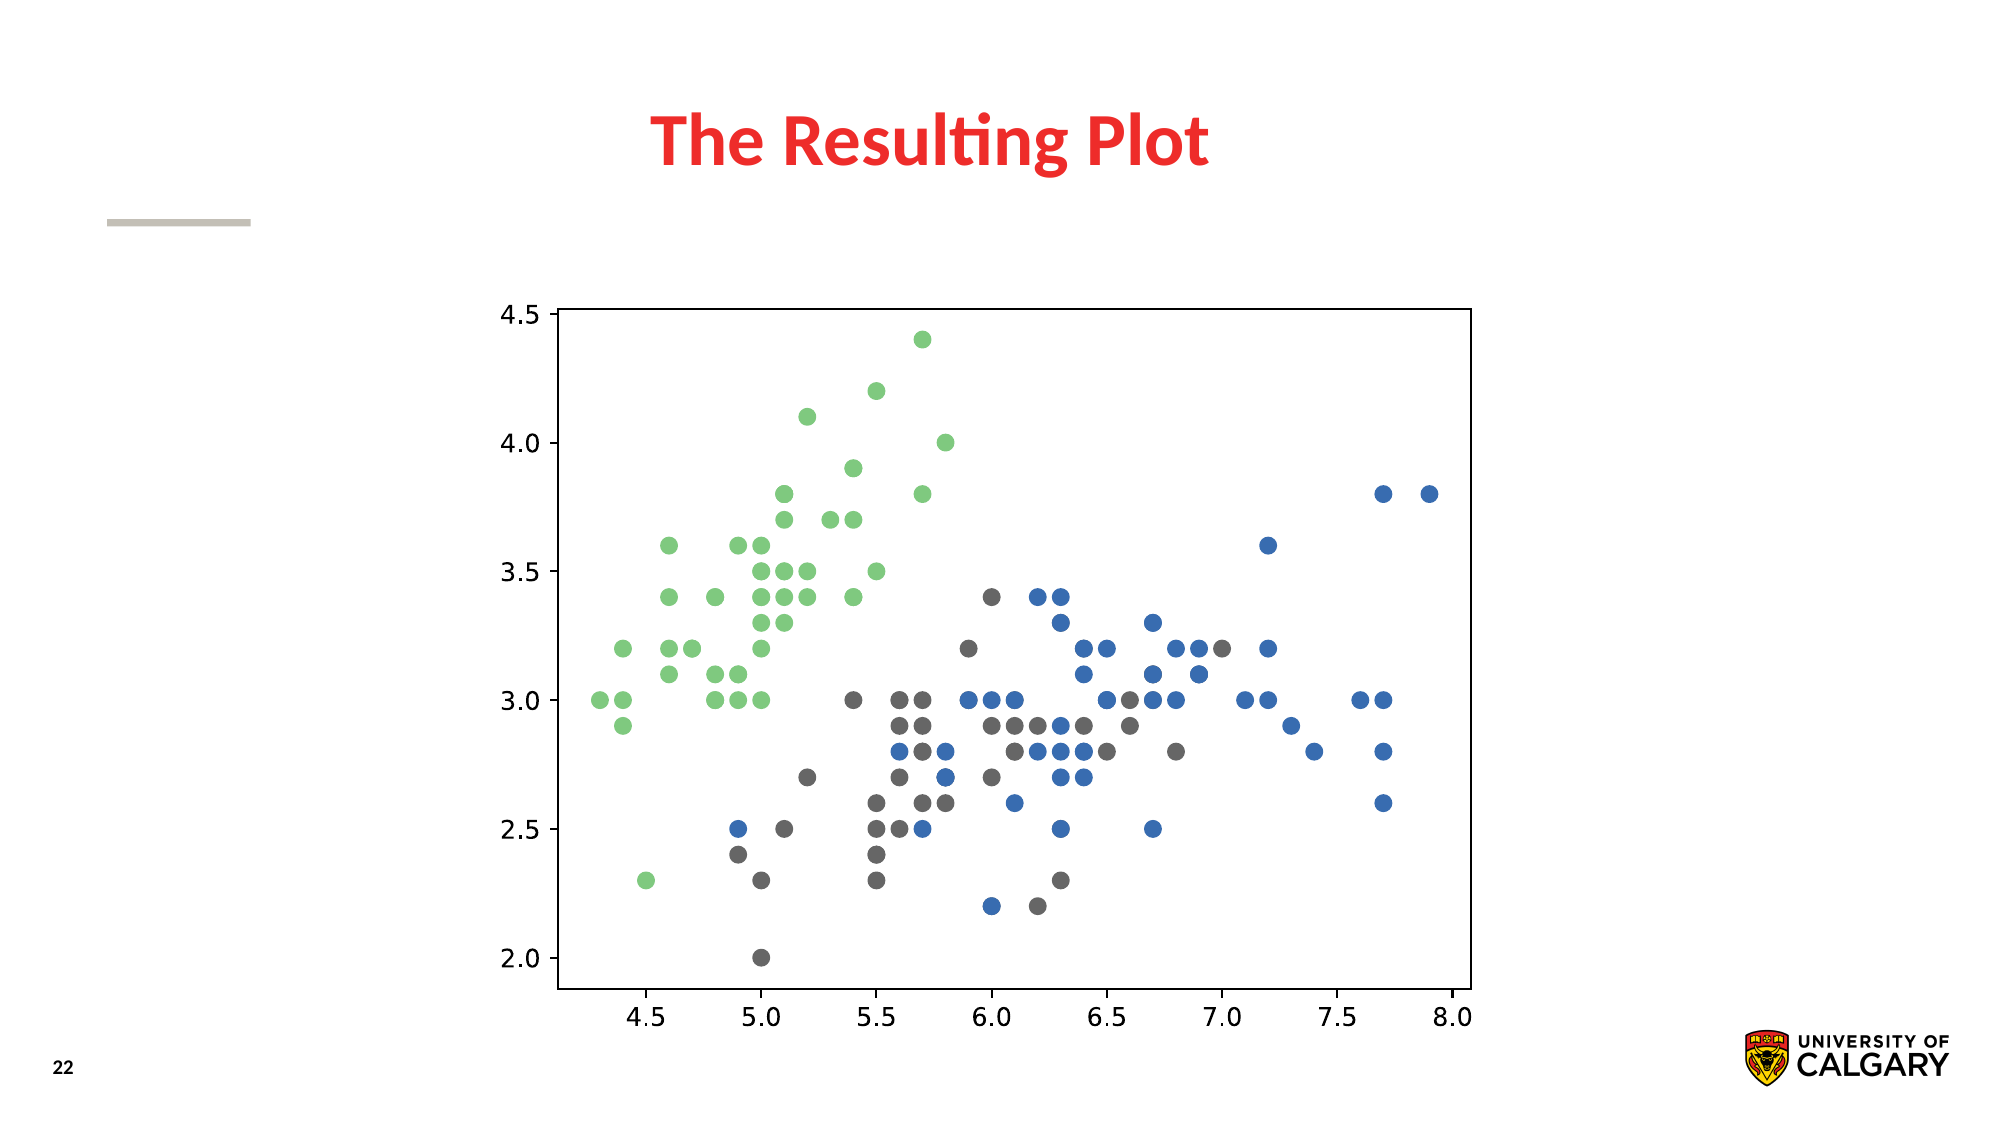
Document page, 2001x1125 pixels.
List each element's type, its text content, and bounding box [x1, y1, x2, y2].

title The Resulting Plot [87, 60, 1774, 222]
picture [1722, 1012, 1972, 1099]
picture [410, 201, 1590, 1087]
